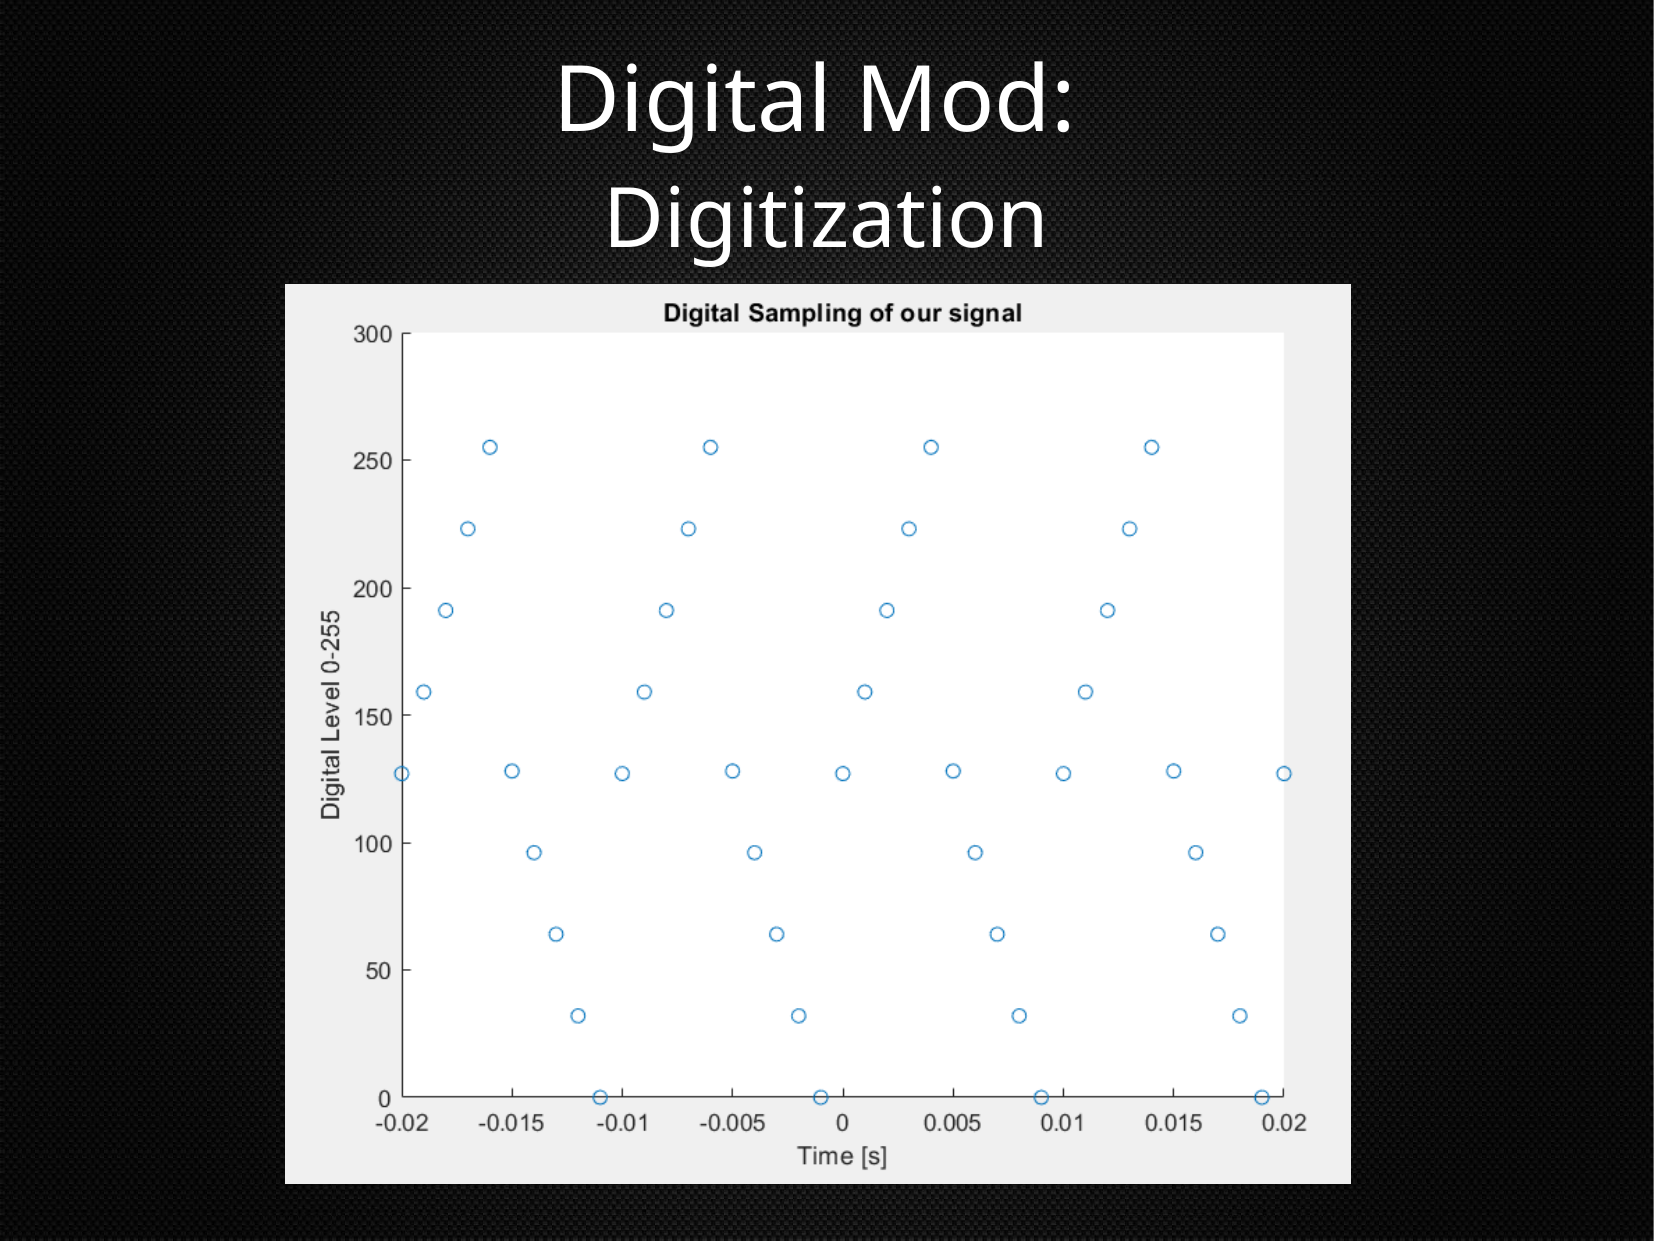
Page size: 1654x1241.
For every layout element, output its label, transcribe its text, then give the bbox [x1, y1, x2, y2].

picture [0, 0, 1654, 1241]
title Digital Mod: Digitization [82, 18, 1571, 288]
